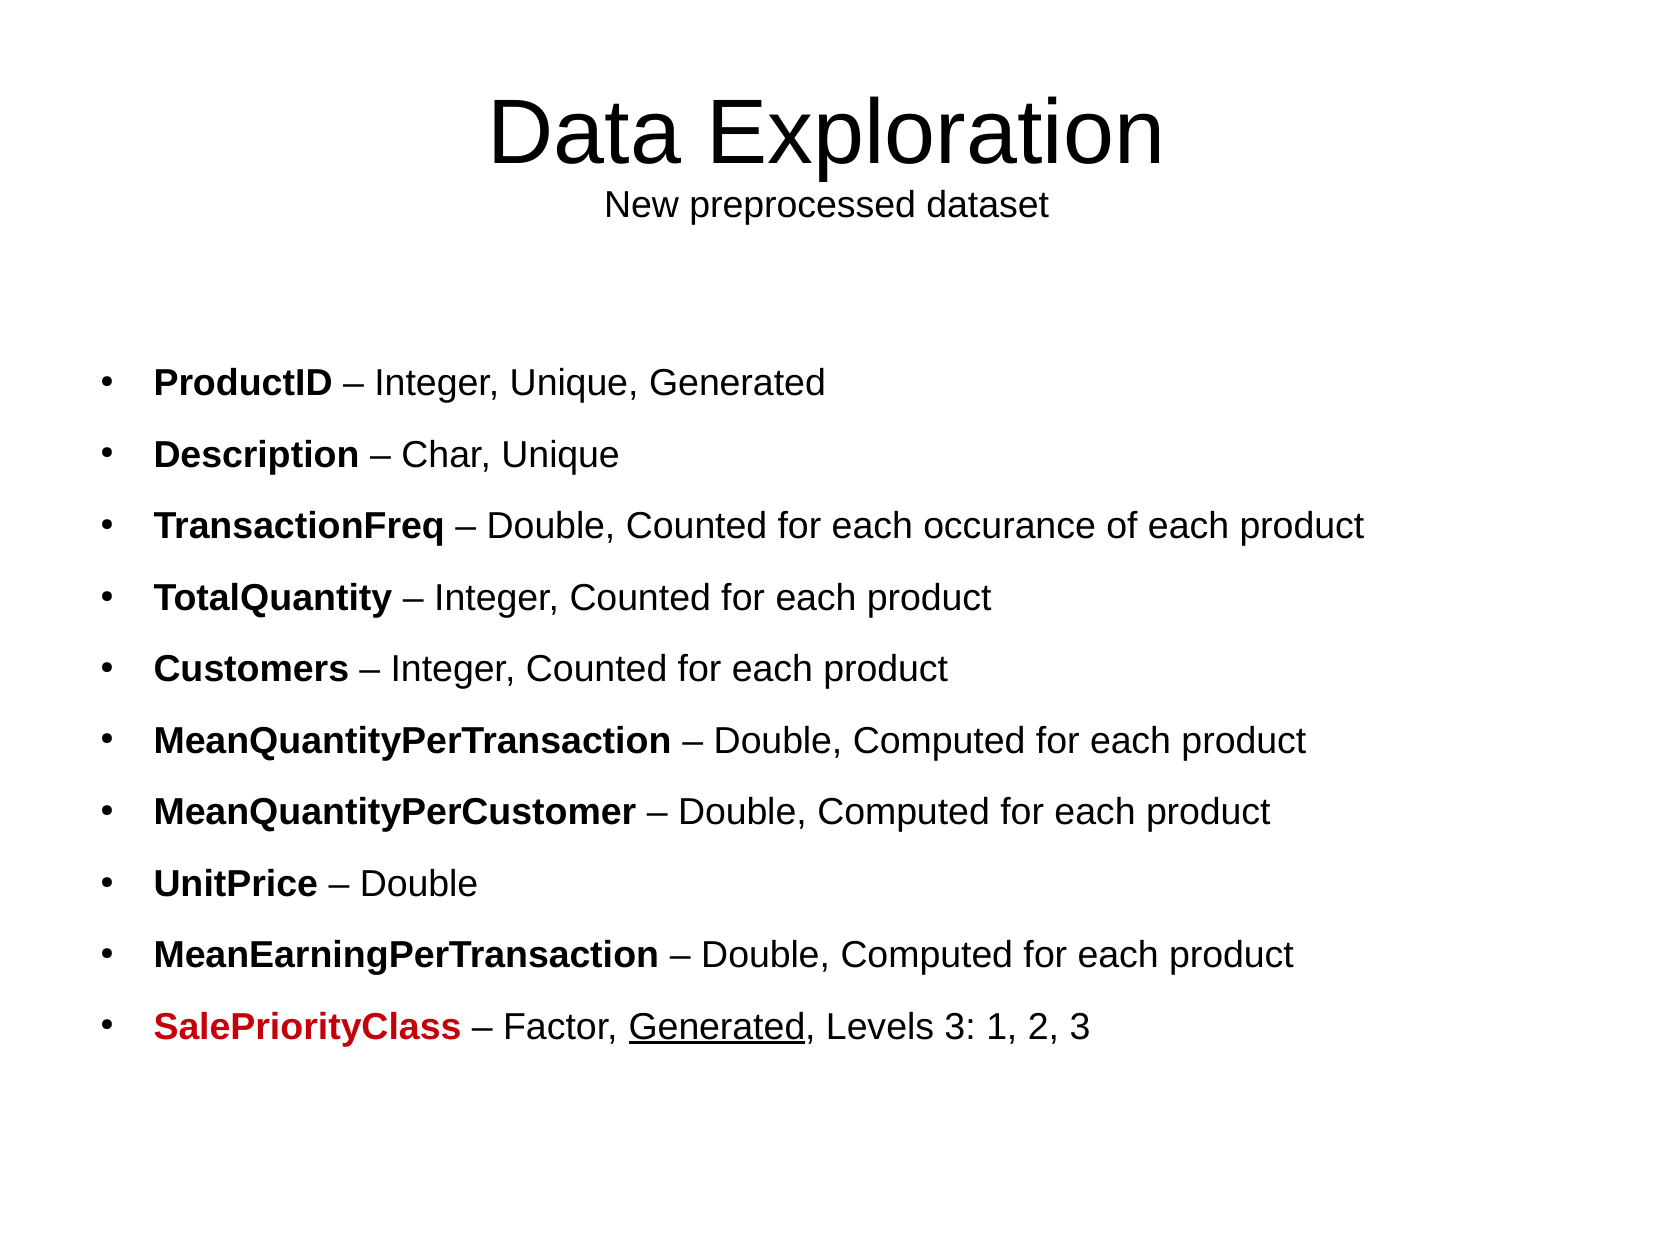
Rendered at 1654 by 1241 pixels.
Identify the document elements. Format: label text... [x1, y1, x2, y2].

title Data Exploration New preprocessed dataset [82, 49, 1571, 257]
list ProductID – Integer, Unique, Generated Description – Char, Unique TransactionFreq – Double, Counted for each occurance of each product TotalQuantity – Integer, Counted for each product Customers – Integer, Counted for each product MeanQuantityPerTransaction – Double, Computed for each product MeanQuantityPerCustomer – Double, Computed for each product UnitPrice – Double MeanEarningPerTransaction – Double, Computed for each product SalePriorityClass – Factor, Generated, Levels 3: 1, 2, 3 [82, 290, 1571, 1109]
